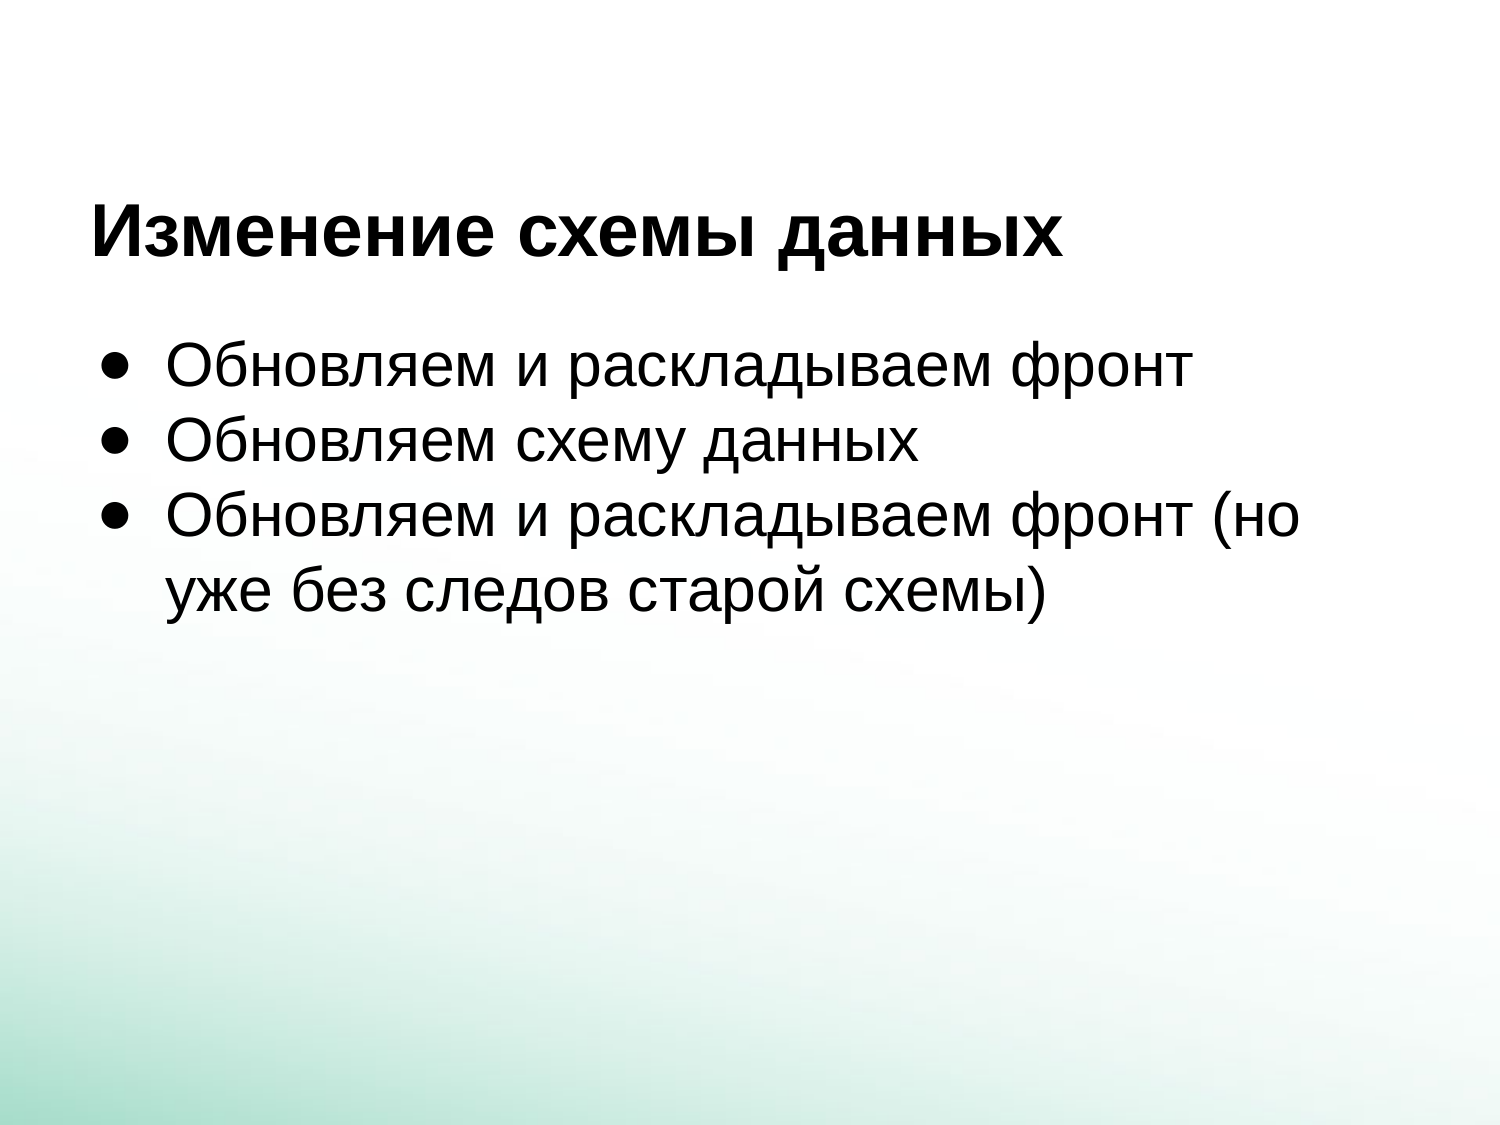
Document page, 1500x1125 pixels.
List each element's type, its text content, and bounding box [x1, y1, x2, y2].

title Изменение схемы данных [75, 145, 1425, 287]
list Обновляем и раскладываем фронт Обновляем схему данных Обновляем и раскладываем фронт (но уже без следов старой схемы) [75, 309, 1425, 921]
picture [0, 0, 1500, 1125]
